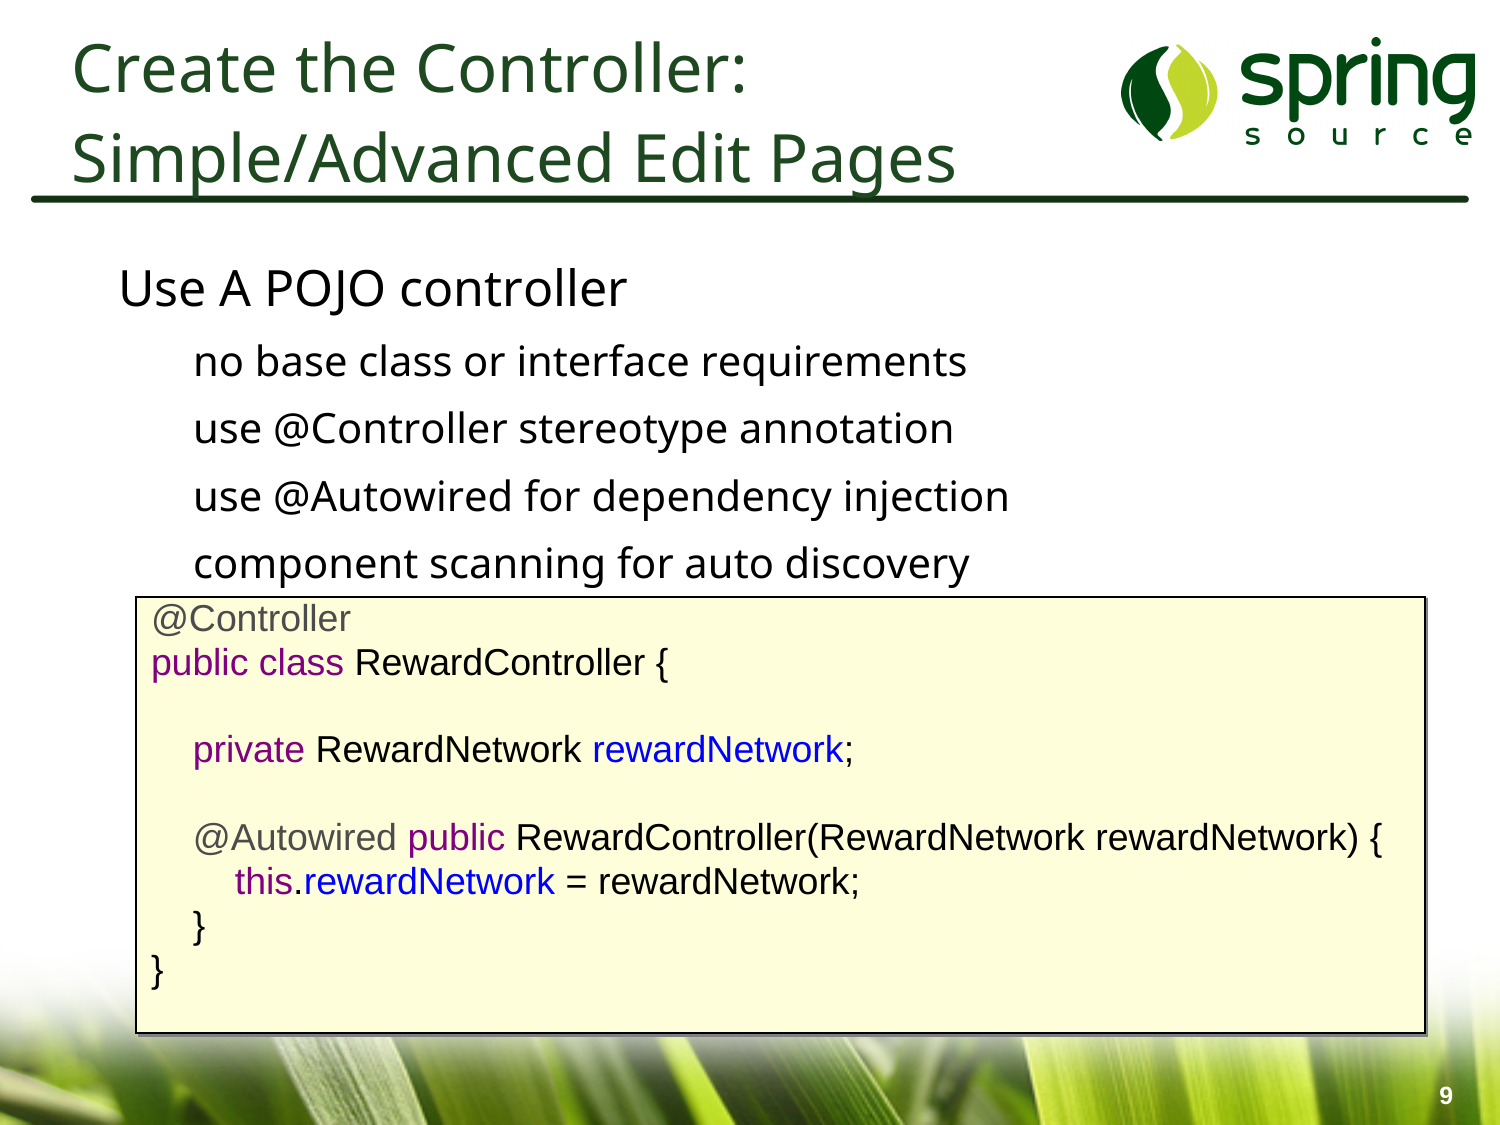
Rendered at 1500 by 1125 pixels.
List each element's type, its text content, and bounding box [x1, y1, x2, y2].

picture [0, 944, 1500, 1125]
title Create the Controller: Simple/Advanced Edit Pages [56, 13, 1089, 191]
picture [1121, 37, 1475, 145]
text_box @Controller public class RewardController { private RewardNetwork rewardNetwork; @Autowired public RewardController(RewardNetwork rewardNetwork) { this.rewardNetwork = rewardNetwork; } } [136, 596, 1425, 1033]
list Use A POJO controller no base class or interface requirements use @Controller stereotype annotation use @Autowired for dependency injection component scanning for auto discovery [103, 245, 1394, 909]
